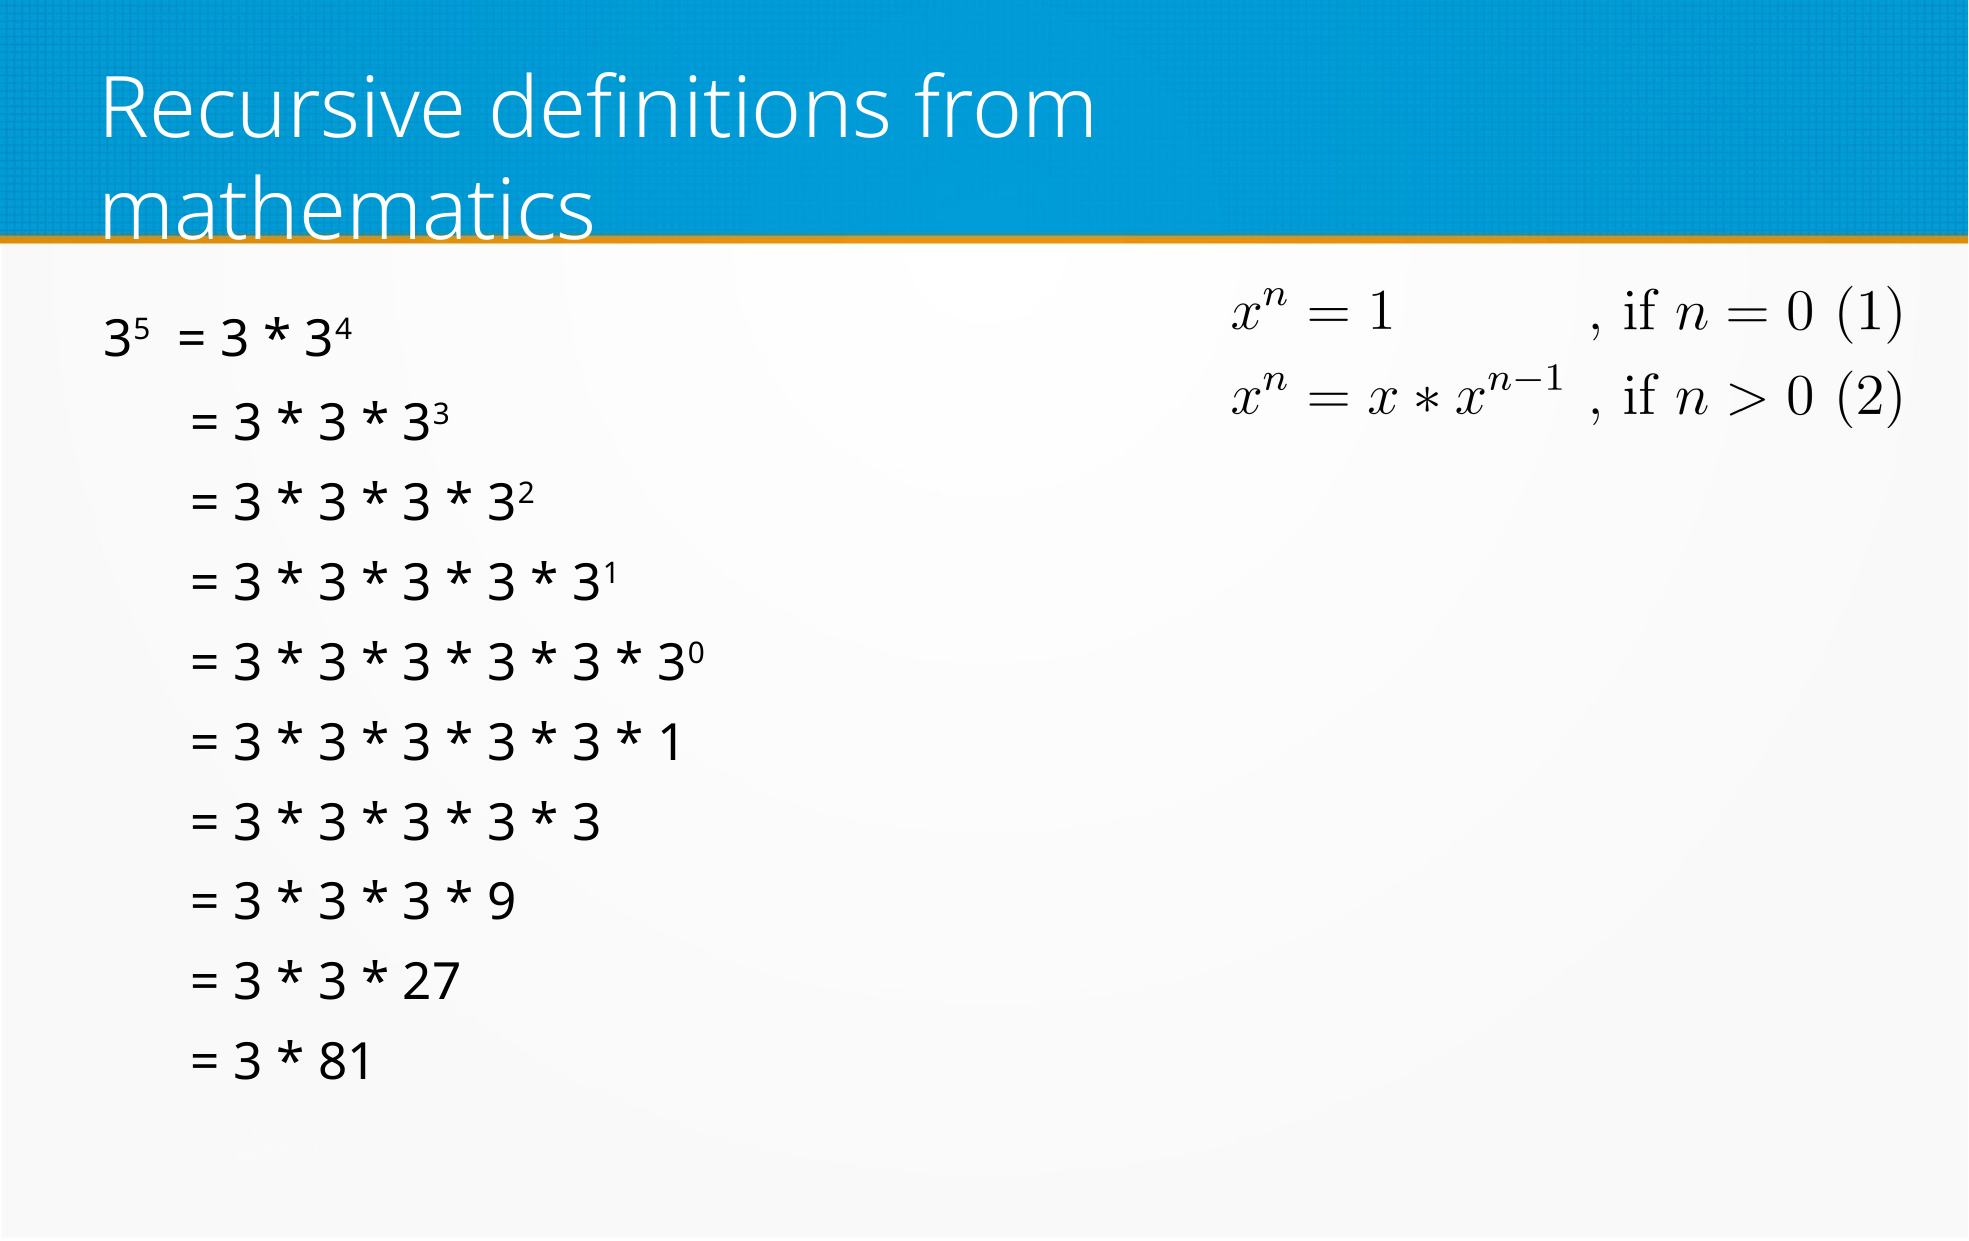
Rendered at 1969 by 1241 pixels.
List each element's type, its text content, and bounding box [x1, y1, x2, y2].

title Recursive definitions from mathematics [98, 49, 1870, 257]
picture [0, 233, 1969, 1241]
list 35 = 3 * 34 = 3 * 3 * 33 = 3 * 3 * 3 * 32 = 3 * 3 * 3 * 3 * 31 = 3 * 3 * 3 * 3 * 3 * 30 = 3 * 3 * 3 * 3 * 3 * 1 = 3 * 3 * 3 * 3 * 3 = 3 * 3 * 3 * 9 = 3 * 3 * 27 = 3 * 81 = 243 [90, 305, 1862, 1171]
